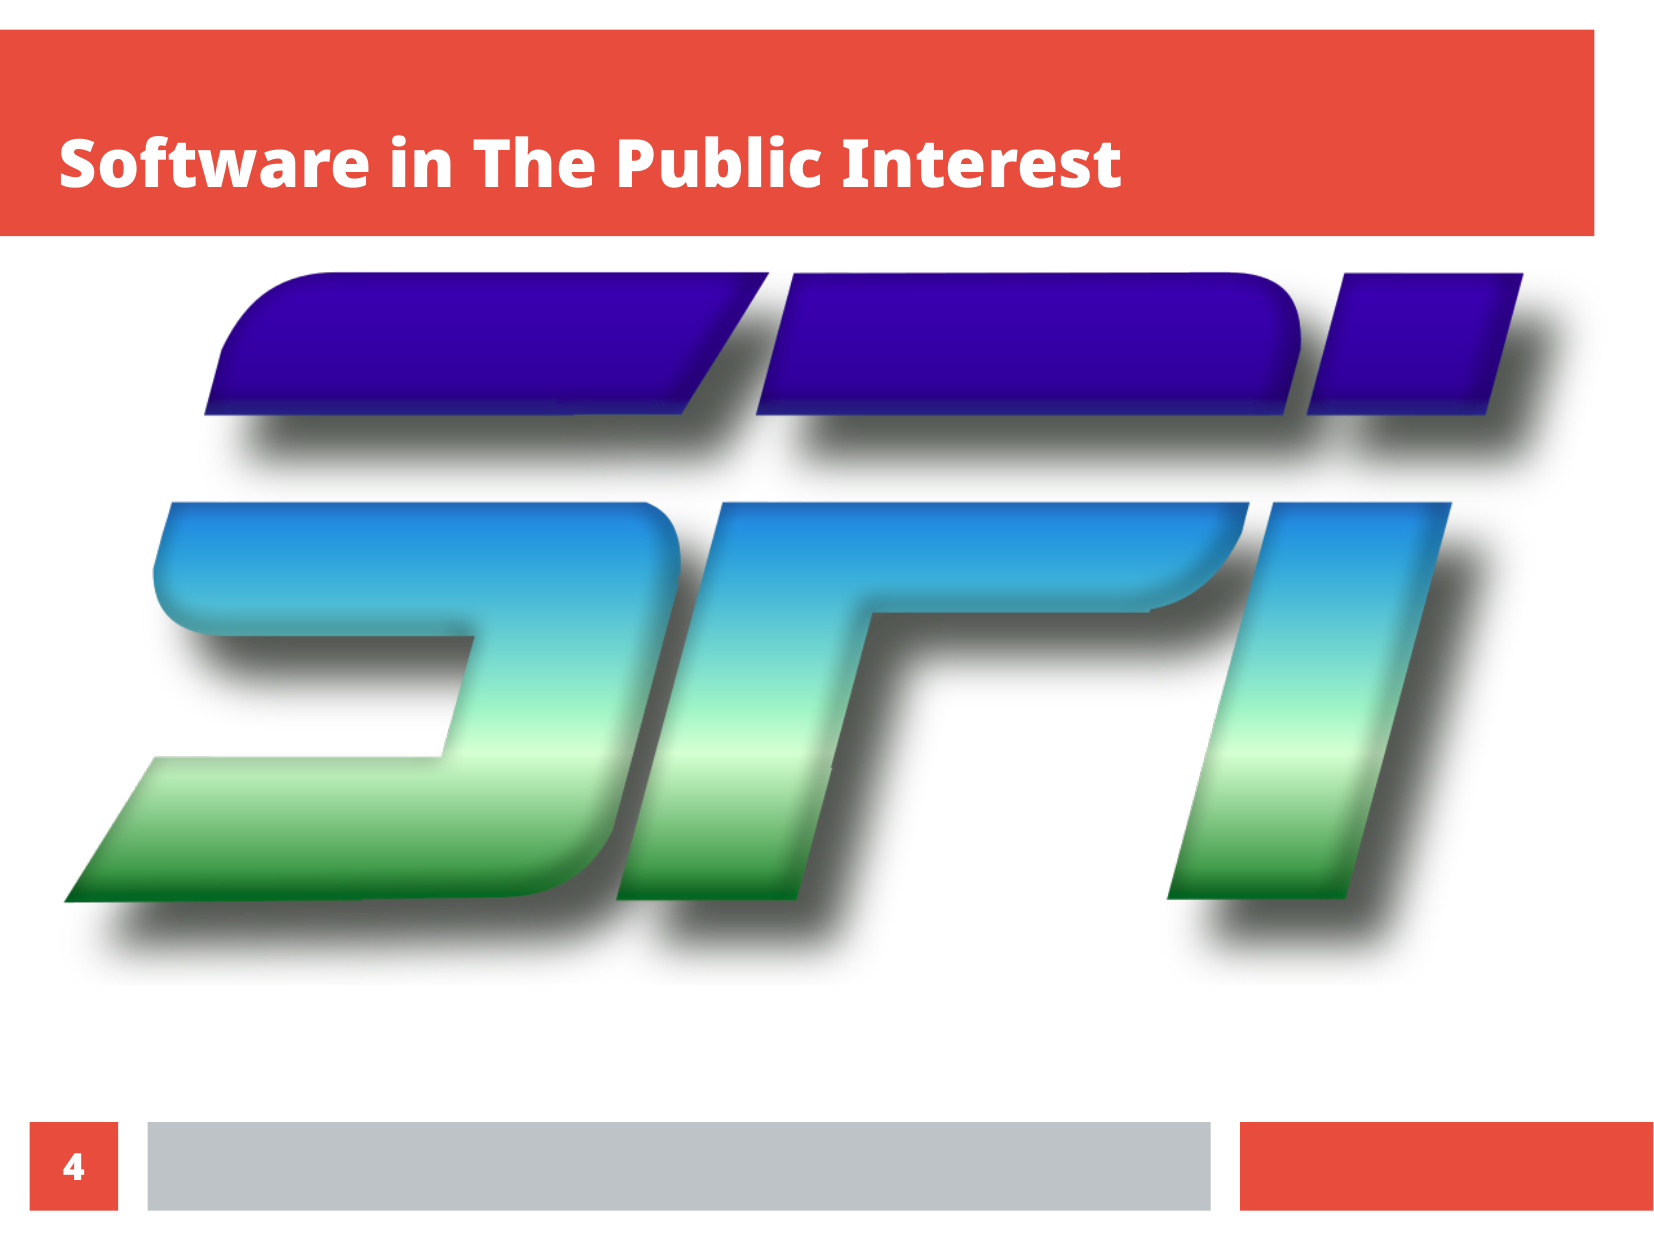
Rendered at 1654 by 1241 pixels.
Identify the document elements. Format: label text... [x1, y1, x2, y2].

title Software in The Public Interest [59, 59, 1595, 207]
picture [4, 235, 1654, 1010]
